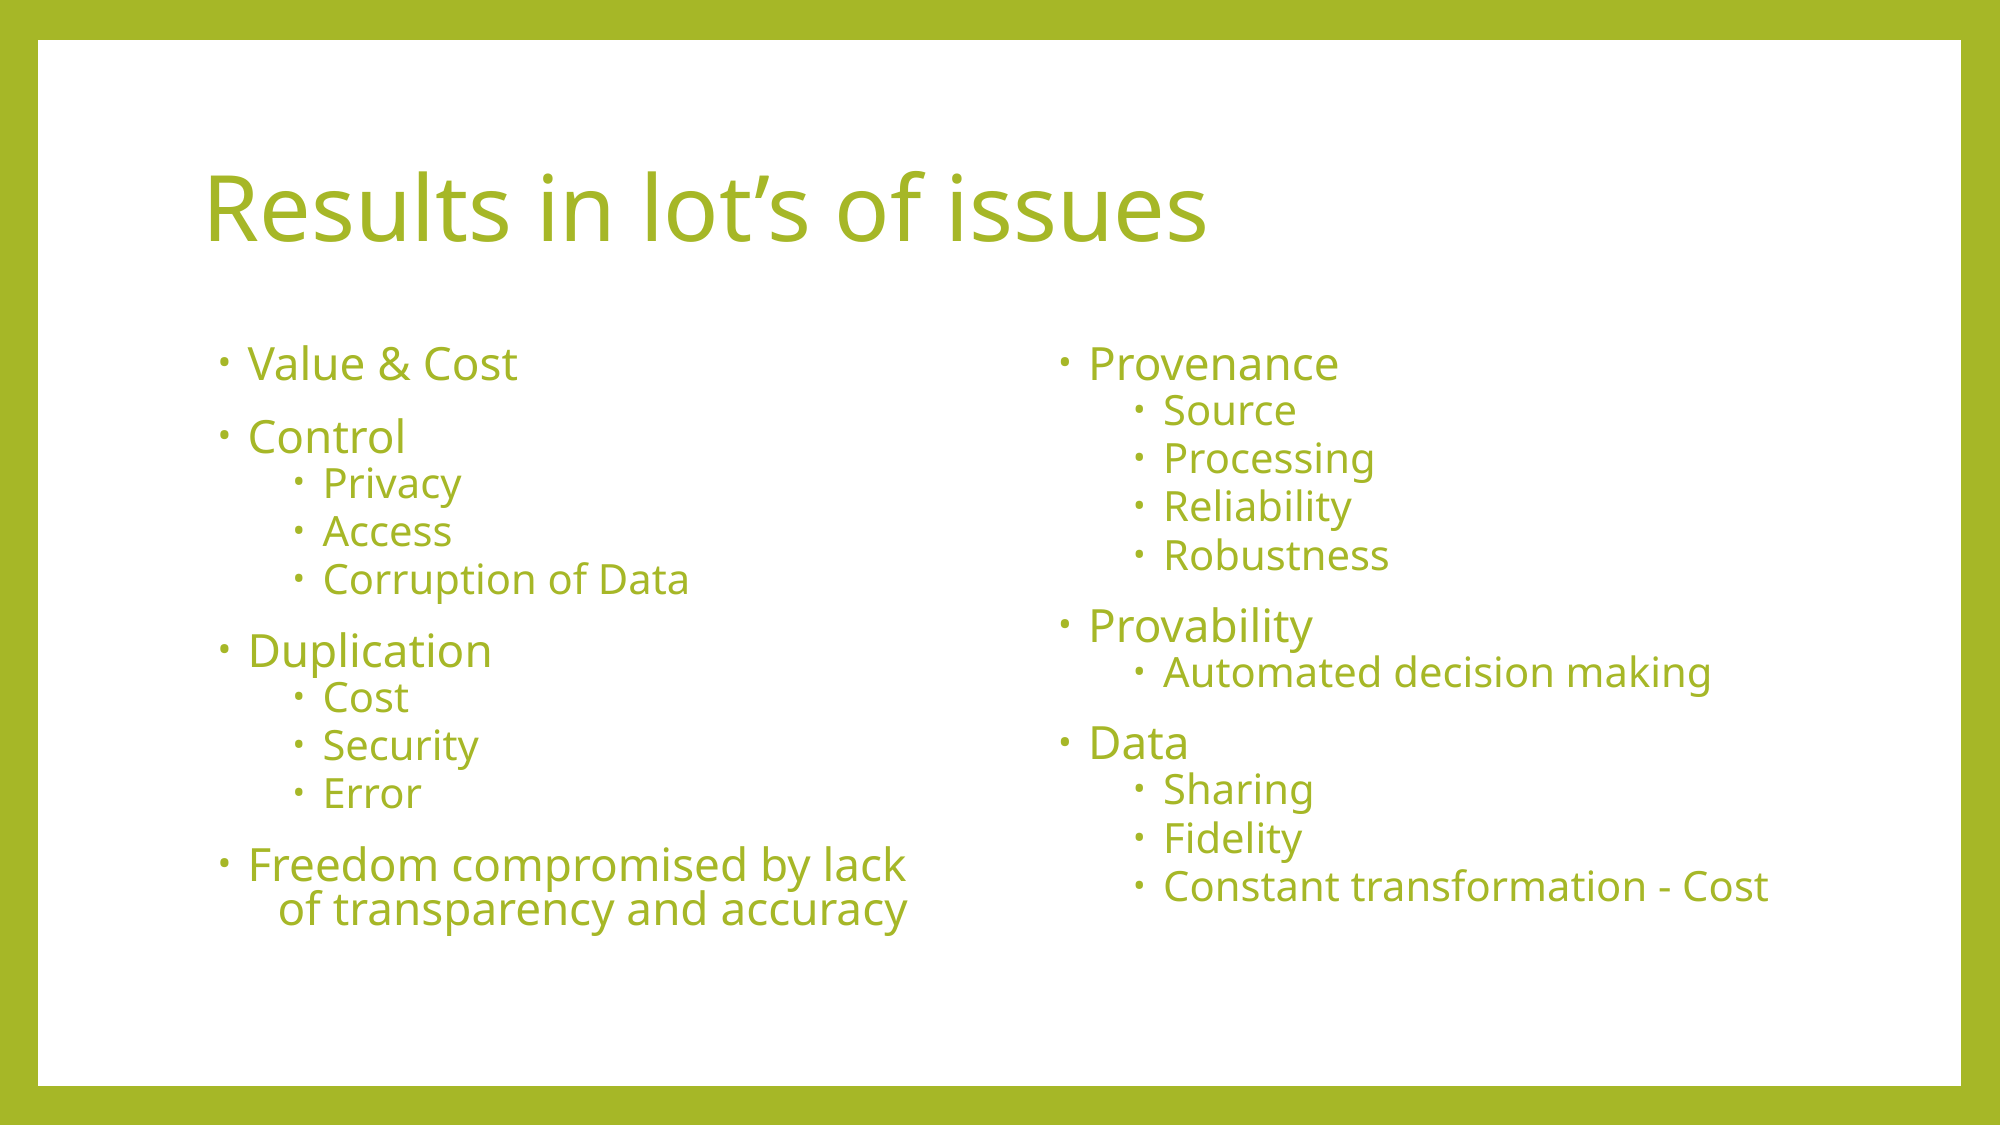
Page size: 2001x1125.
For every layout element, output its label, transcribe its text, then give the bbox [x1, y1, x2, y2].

list Provenance Source Processing Reliability Robustness Provability Automated decision making Data Sharing Fidelity Constant transformation - Cost [1028, 337, 1809, 998]
title Results in lot’s of issues [187, 99, 1808, 323]
list Value & Cost Control Privacy Access Corruption of Data Duplication Cost Security Error Freedom compromised by lack of transparency and accuracy [187, 337, 968, 998]
